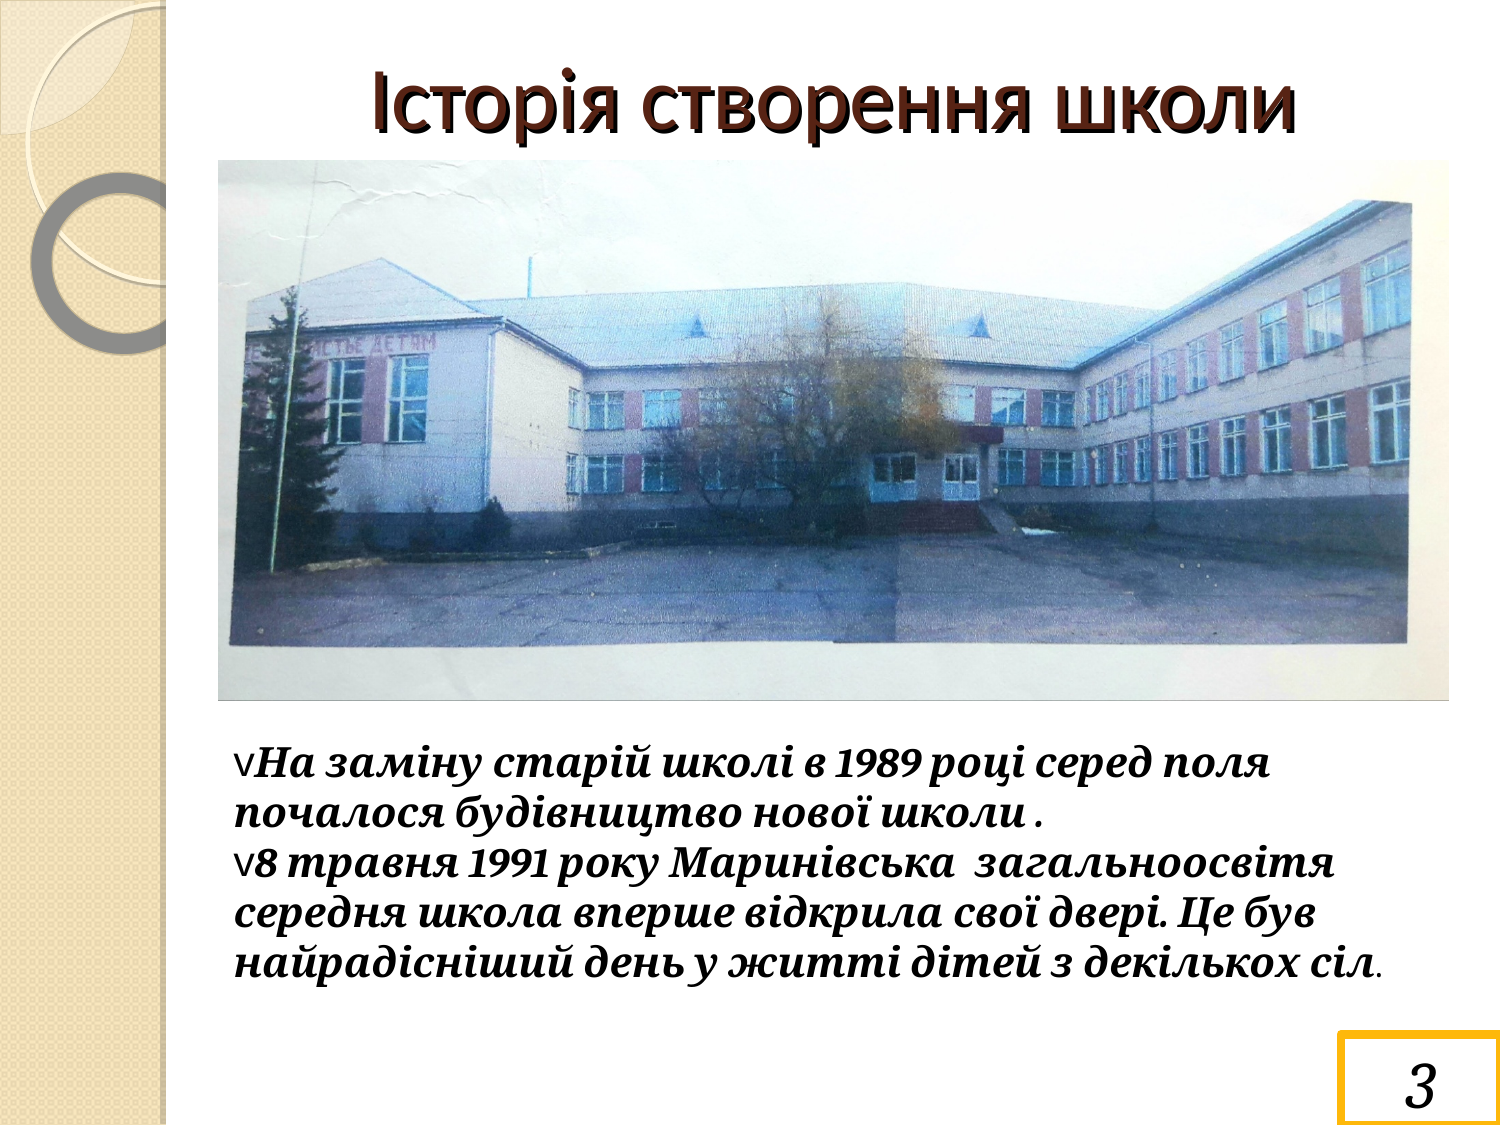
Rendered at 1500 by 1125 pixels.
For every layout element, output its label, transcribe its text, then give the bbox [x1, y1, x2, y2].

picture [218, 160, 1449, 701]
text_box На заміну старій школі в 1989 році серед поля почалося будівництво нової школи . 8 травня 1991 року Маринівська загальноосвітя середня школа вперше відкрила свої двері. Це був найрадісніший день у житті дітей з декількох сіл. [218, 728, 1447, 1083]
title Історія створення школи [218, 0, 1449, 160]
text_box 3 [1340, 1034, 1500, 1125]
